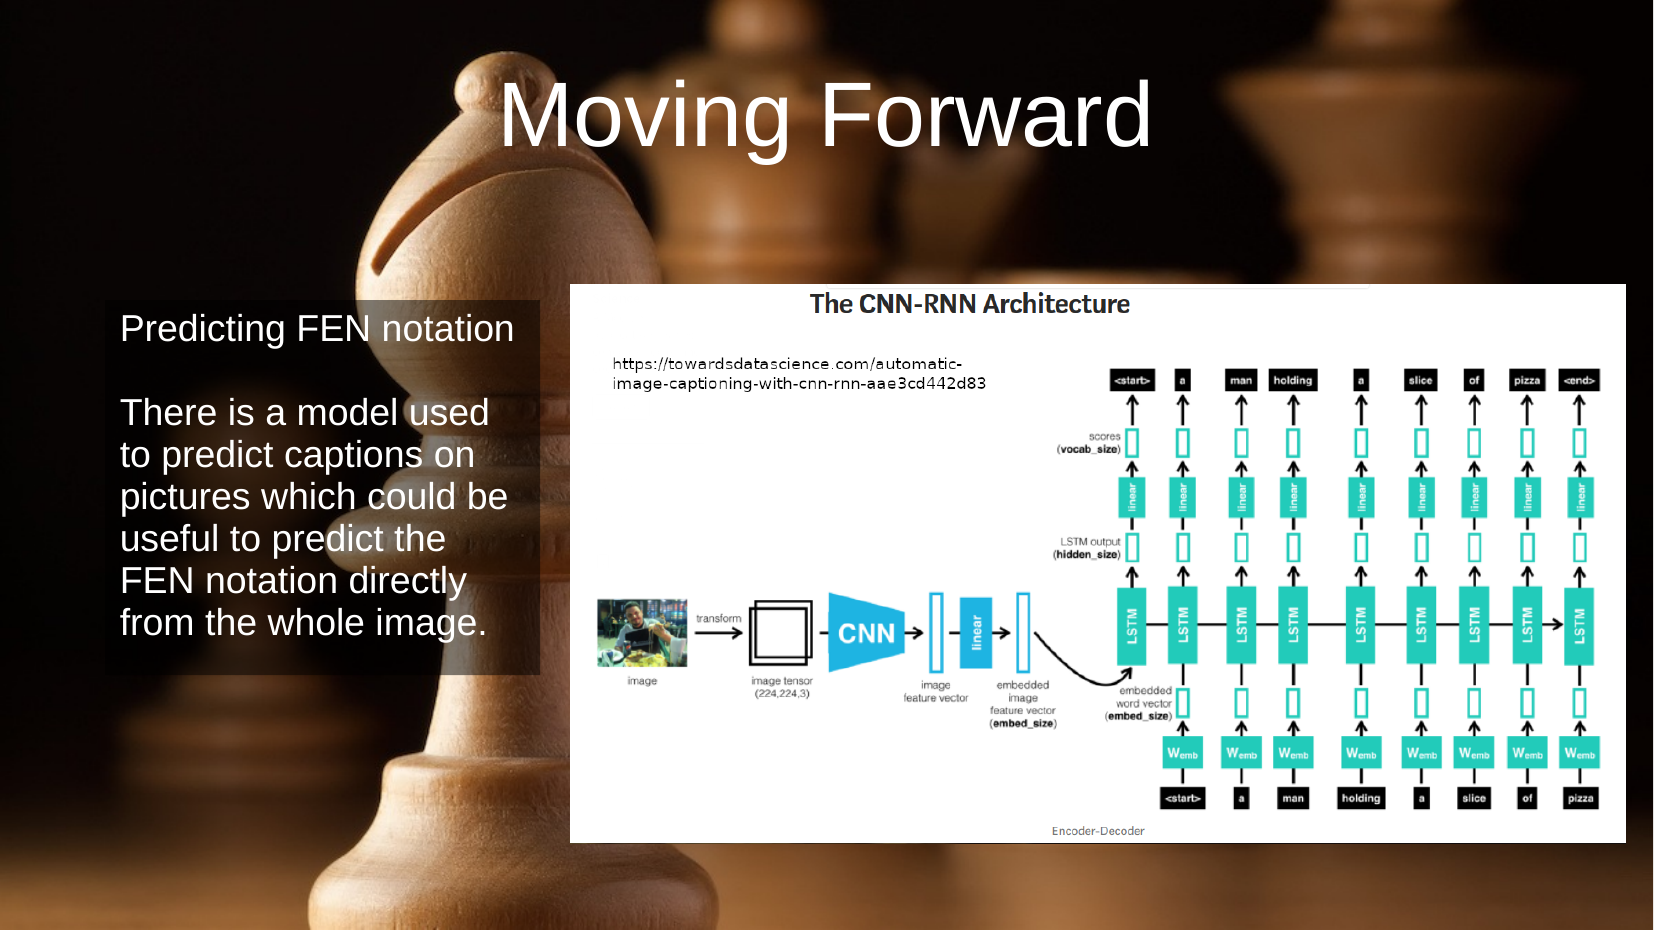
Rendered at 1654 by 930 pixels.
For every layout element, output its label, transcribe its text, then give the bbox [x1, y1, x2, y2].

text_box Predicting FEN notation There is a model used to predict captions on pictures which could be useful to predict the FEN notation directly from the whole image. [105, 300, 541, 676]
title Moving Forward [82, 37, 1571, 193]
picture [0, 0, 1654, 930]
